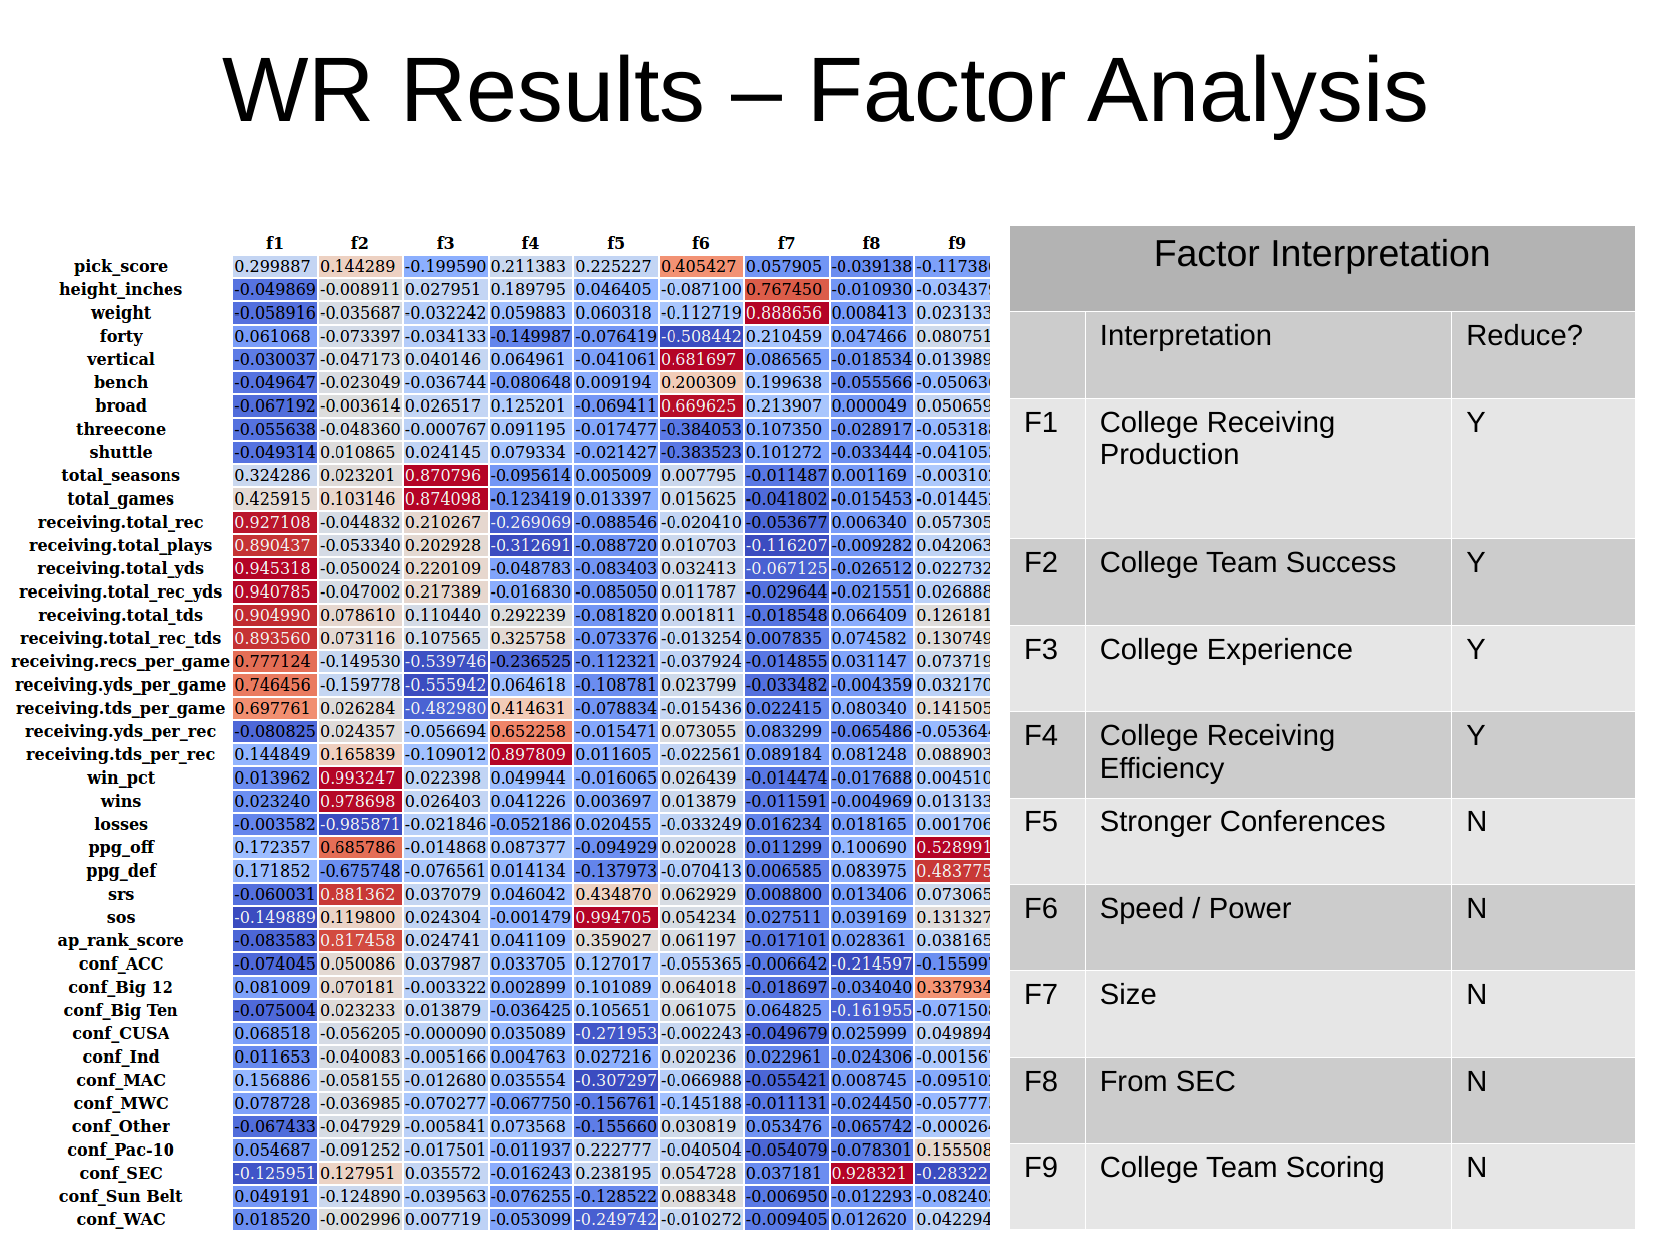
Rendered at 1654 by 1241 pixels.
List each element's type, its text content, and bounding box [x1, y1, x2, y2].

picture [0, 223, 991, 1241]
table_cell F9 [1010, 1144, 1085, 1229]
table_cell College Experience [1086, 626, 1451, 711]
table_cell N [1452, 885, 1635, 970]
table_cell F7 [1010, 971, 1085, 1057]
table_cell F2 [1010, 539, 1085, 625]
table_cell N [1452, 1144, 1635, 1229]
table_cell Y [1452, 712, 1635, 798]
table_cell Y [1452, 539, 1635, 625]
title WR Results – Factor Analysis [0, 0, 1654, 181]
table_cell N [1452, 971, 1635, 1057]
table_cell College Team Success [1086, 539, 1451, 625]
table_cell F6 [1010, 885, 1085, 970]
table_cell Stronger Conferences [1086, 799, 1451, 884]
table_cell Interpretation [1086, 312, 1451, 398]
table_cell College Receiving Efficiency [1086, 712, 1451, 798]
table_cell Y [1452, 626, 1635, 711]
table_cell N [1452, 799, 1635, 884]
table_cell N [1452, 1058, 1635, 1143]
table_cell College Team Scoring [1086, 1144, 1451, 1229]
table_cell College Receiving Production [1086, 399, 1451, 538]
table_cell Size [1086, 971, 1451, 1057]
table_cell F1 [1010, 399, 1085, 538]
table_cell Reduce? [1452, 312, 1635, 398]
table_cell F4 [1010, 712, 1085, 798]
table_cell F3 [1010, 626, 1085, 711]
table_cell F8 [1010, 1058, 1085, 1143]
table_cell [1010, 312, 1085, 398]
table_cell Speed / Power [1086, 885, 1451, 970]
table_cell F5 [1010, 799, 1085, 884]
table_cell Y [1452, 399, 1635, 538]
table_cell From SEC [1086, 1058, 1451, 1143]
table_header Factor Interpretation [1010, 226, 1635, 311]
